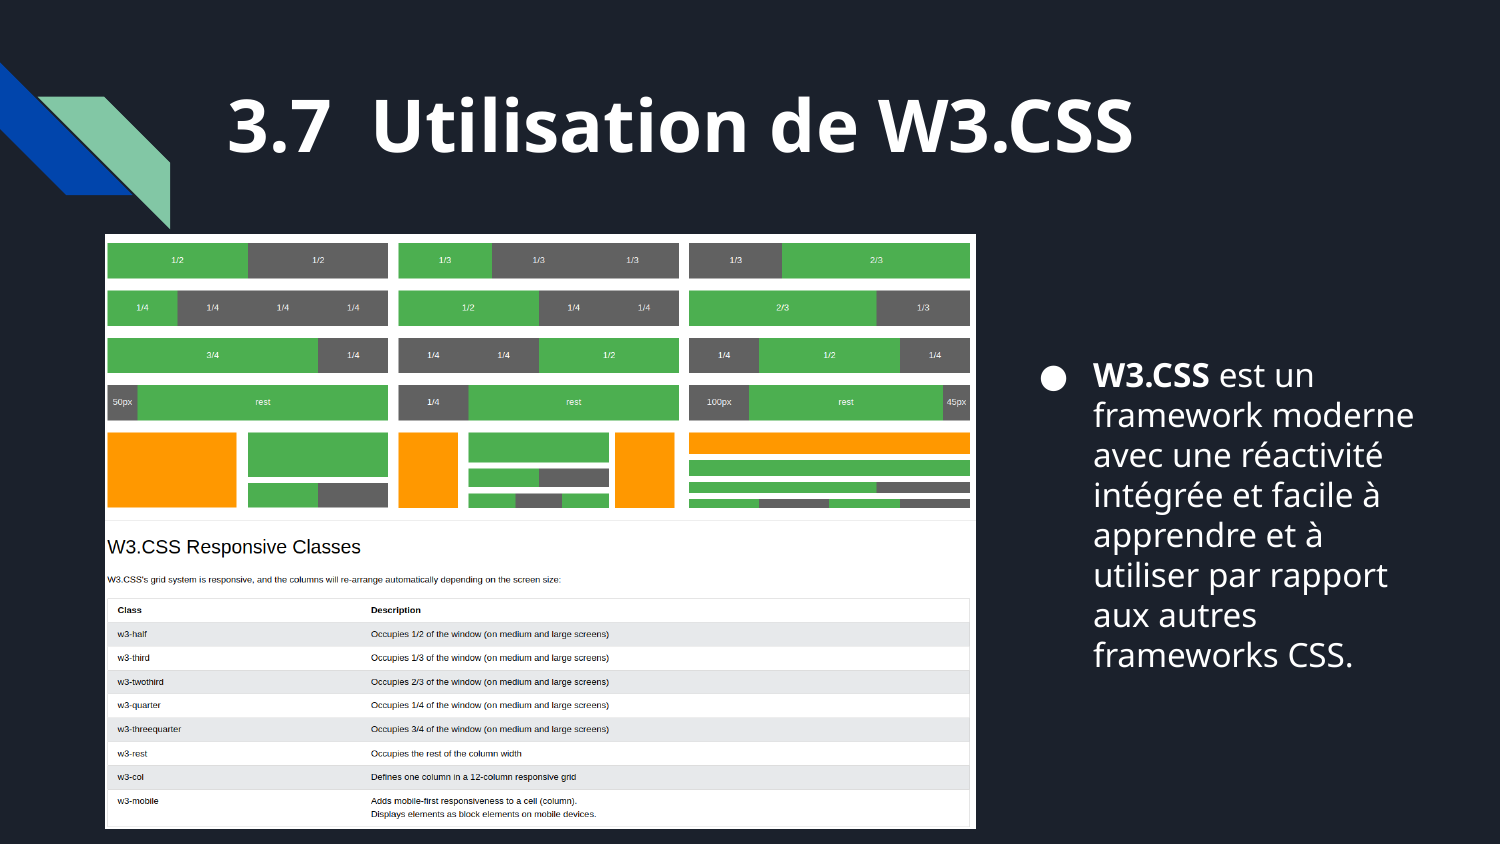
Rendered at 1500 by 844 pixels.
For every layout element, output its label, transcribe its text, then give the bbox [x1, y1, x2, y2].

title 3.7 Utilisation de W3.CSS [212, 64, 1477, 215]
text_box W3.CSS est un framework moderne avec une réactivité intégrée et facile à apprendre et à utiliser par rapport aux autres frameworks CSS. [1003, 339, 1441, 689]
picture [105, 234, 976, 829]
